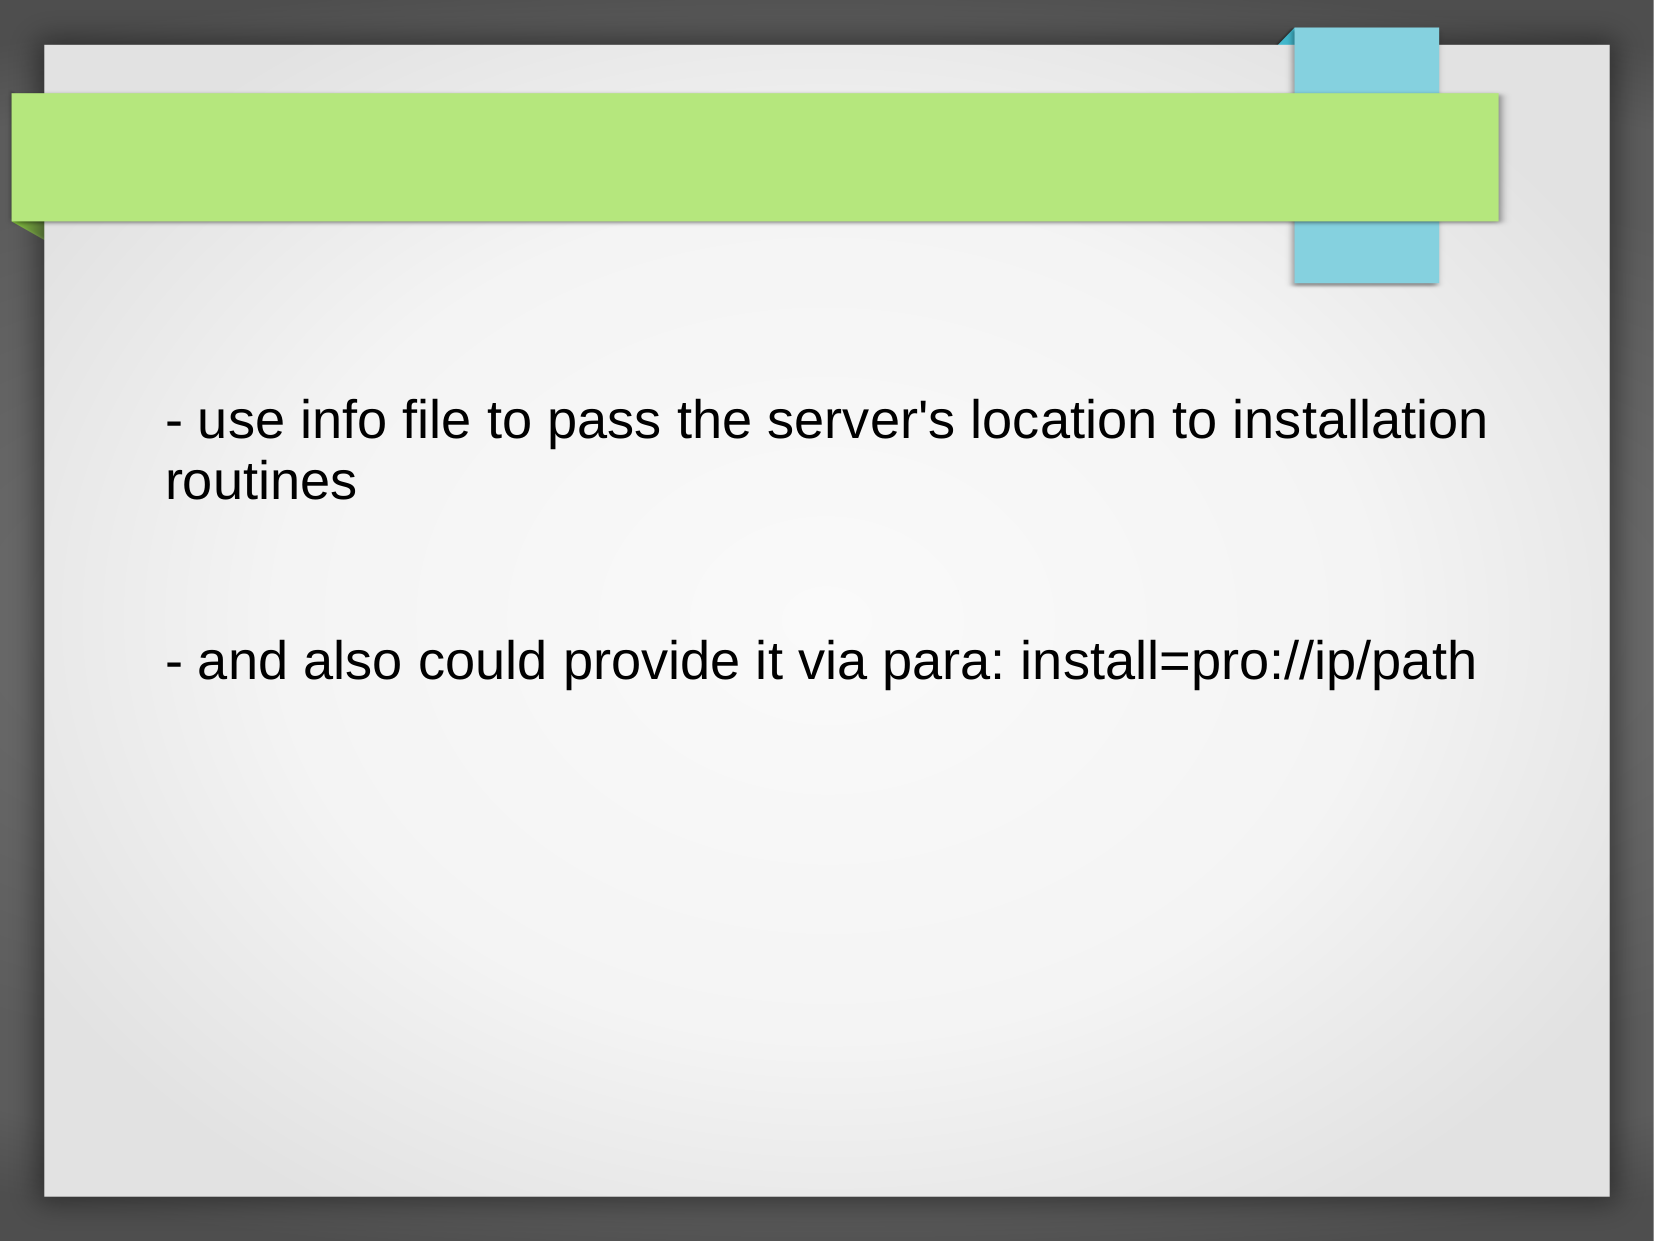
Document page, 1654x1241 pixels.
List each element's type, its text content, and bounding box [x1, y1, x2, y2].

list - use info file to pass the server's location to installation routines - and also could provide it via para: install=pro://ip/path [165, 390, 1501, 871]
picture [0, 0, 1654, 1241]
